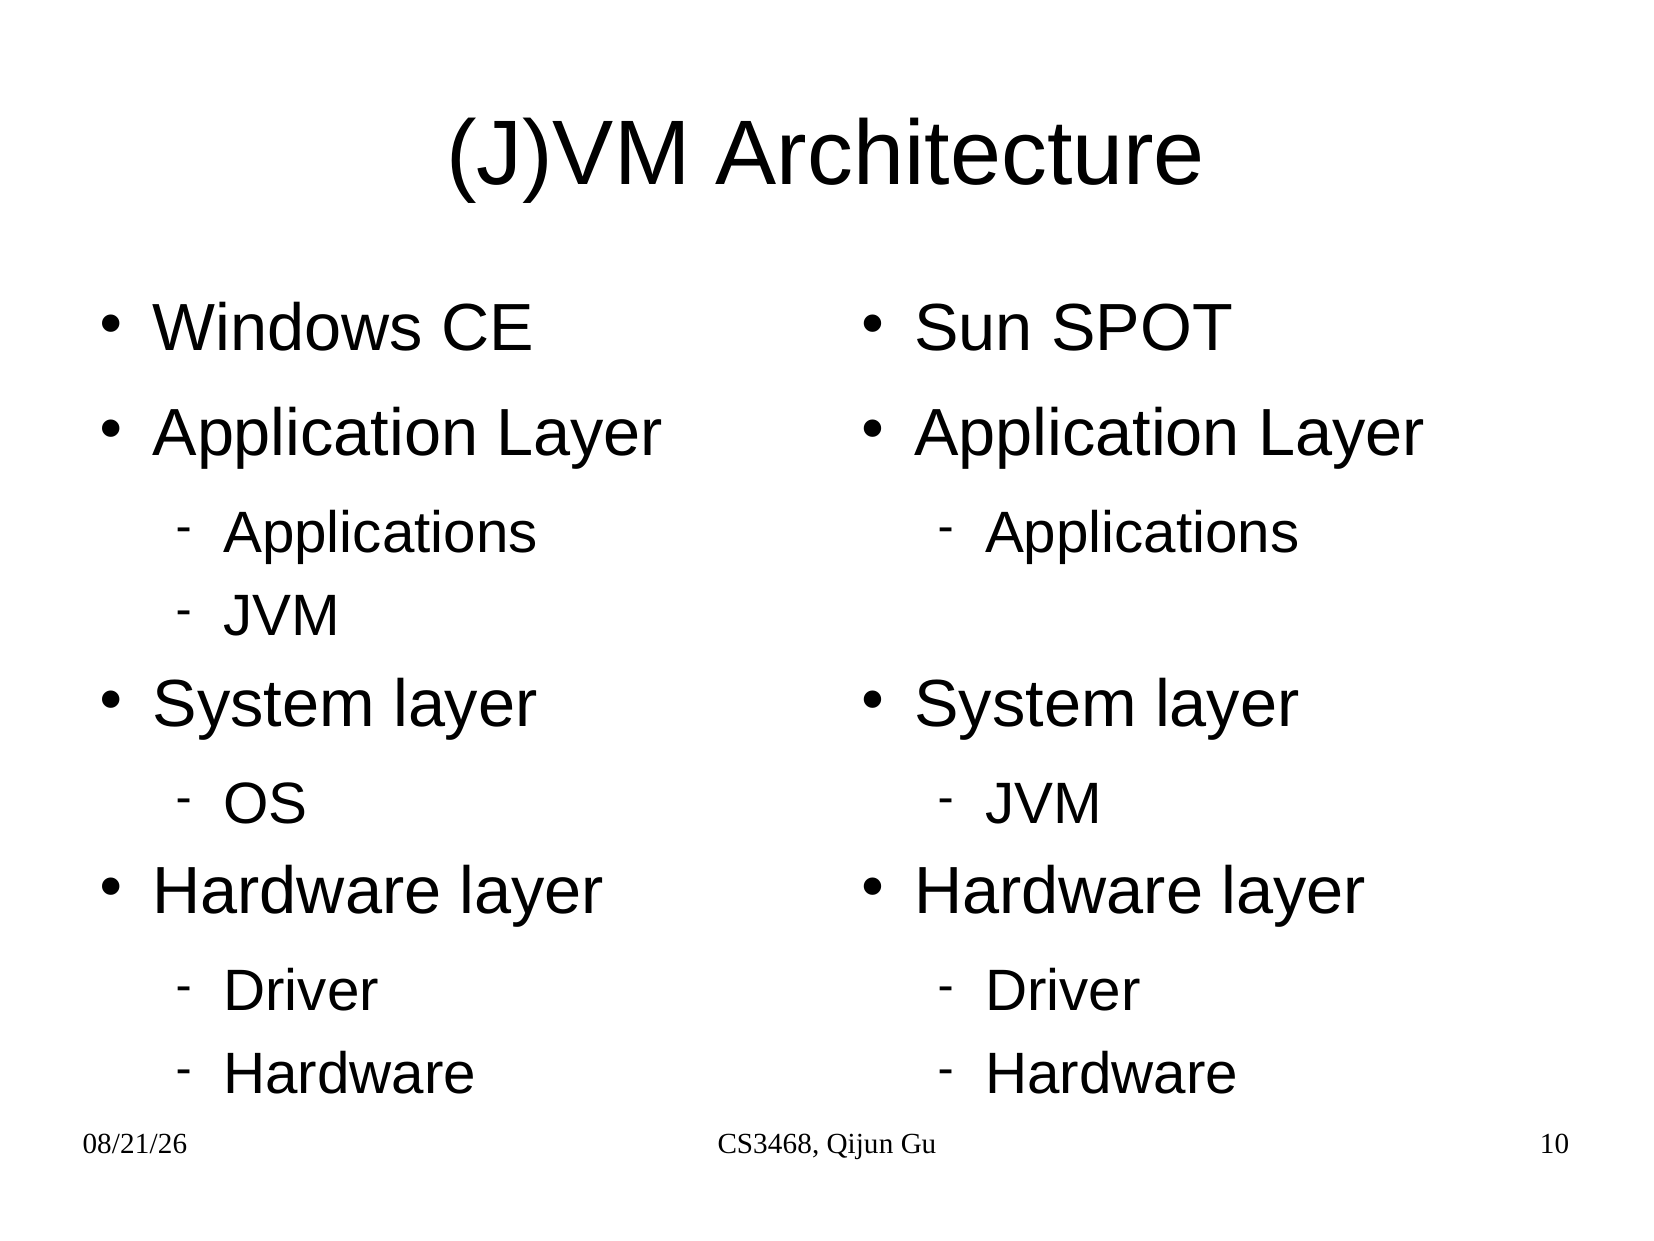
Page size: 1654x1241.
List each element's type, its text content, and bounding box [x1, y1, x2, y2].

list Windows CE Application Layer Applications JVM System layer OS Hardware layer Driver Hardware [82, 290, 809, 1108]
list Sun SPOT Application Layer Applications System layer JVM Hardware layer Driver Hardware [844, 290, 1570, 1107]
title (J)VM Architecture [82, 49, 1570, 256]
